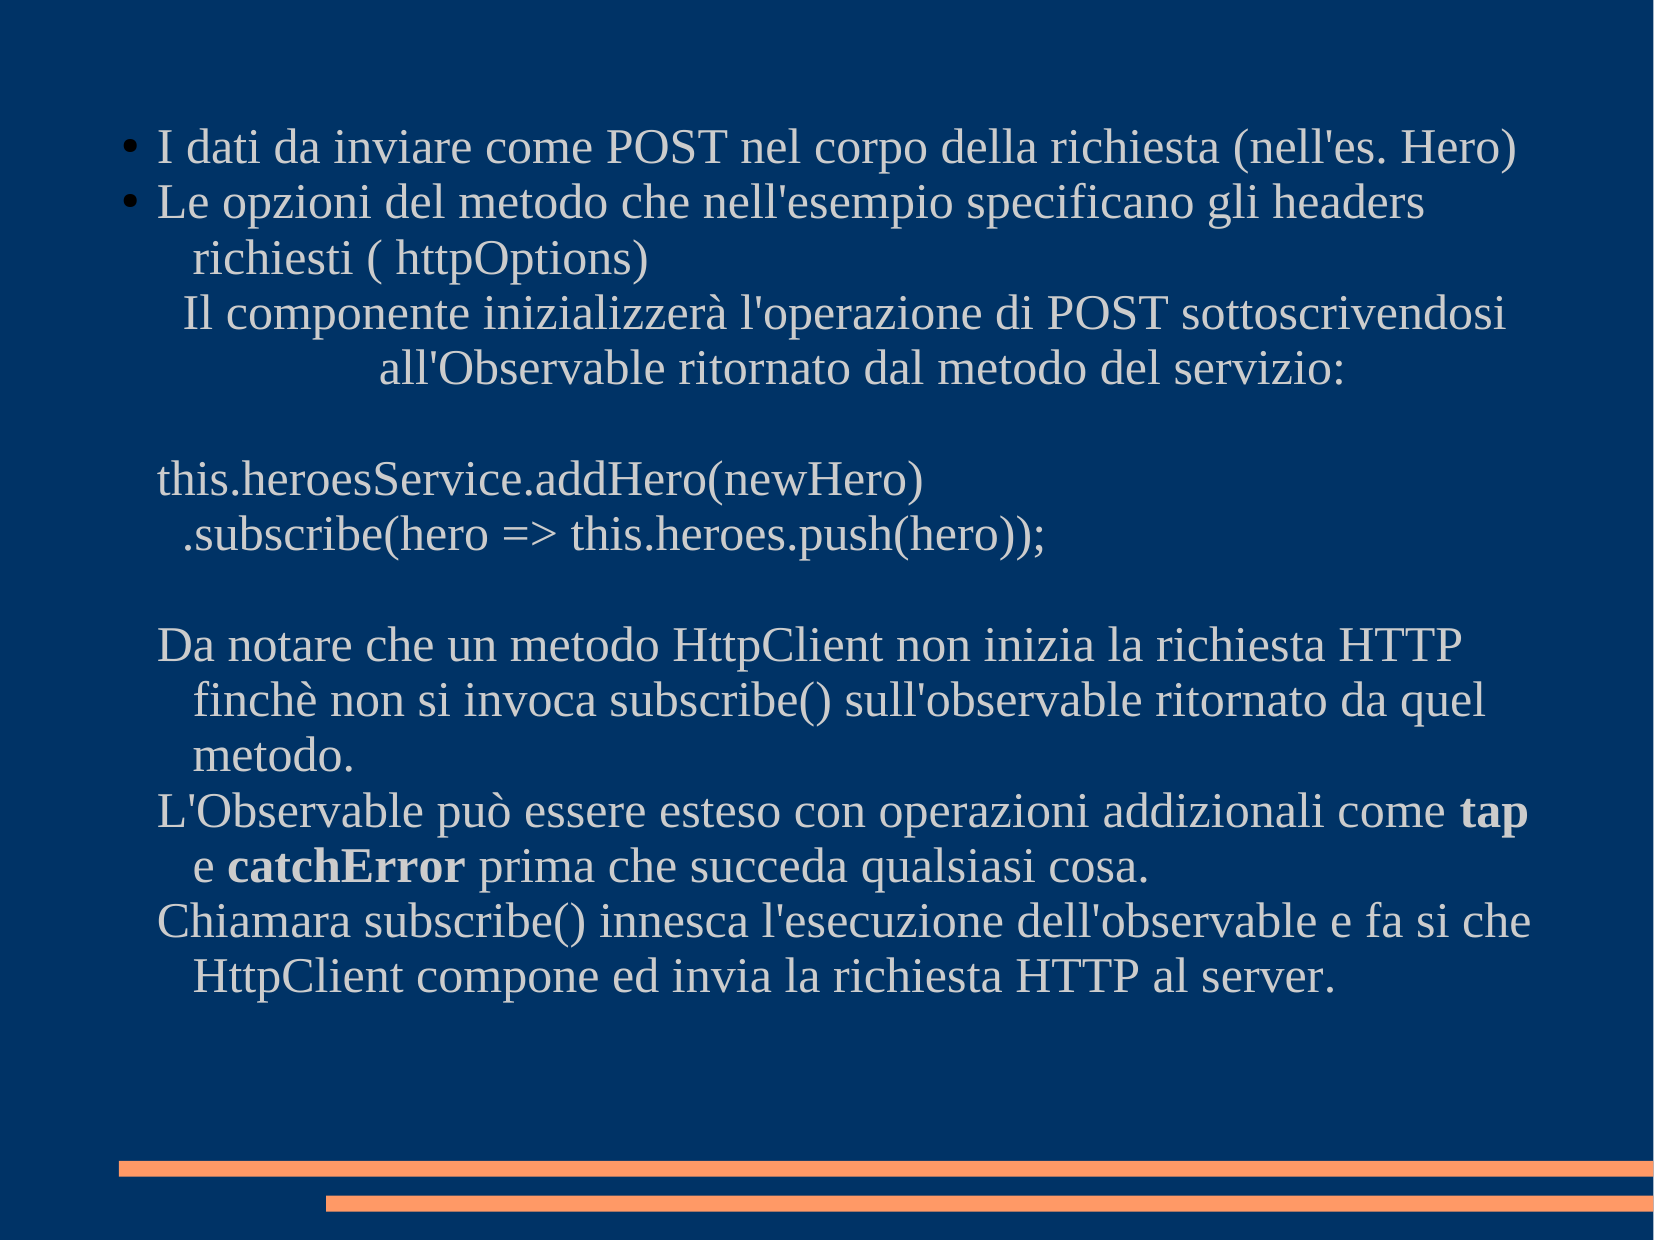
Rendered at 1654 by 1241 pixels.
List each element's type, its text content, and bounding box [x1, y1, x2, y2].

subtitle I dati da inviare come POST nel corpo della richiesta (nell'es. Hero) Le opzioni del metodo che nell'esempio specificano gli headers richiesti ( httpOptions) Il componente inizializzerà l'operazione di POST sottoscrivendosi all'Observable ritornato dal metodo del servizio: this.heroesService.addHero(newHero) .subscribe(hero => this.heroes.push(hero)); Da notare che un metodo HttpClient non inizia la richiesta HTTP finchè non si invoca subscribe() sull'observable ritornato da quel metodo. L'Observable può essere esteso con operazioni addizionali come tap e catchError prima che succeda qualsiasi cosa. Chiamara subscribe() innesca l'esecuzione dell'observable e fa si che HttpClient compone ed invia la richiesta HTTP al server. [121, 46, 1534, 1132]
